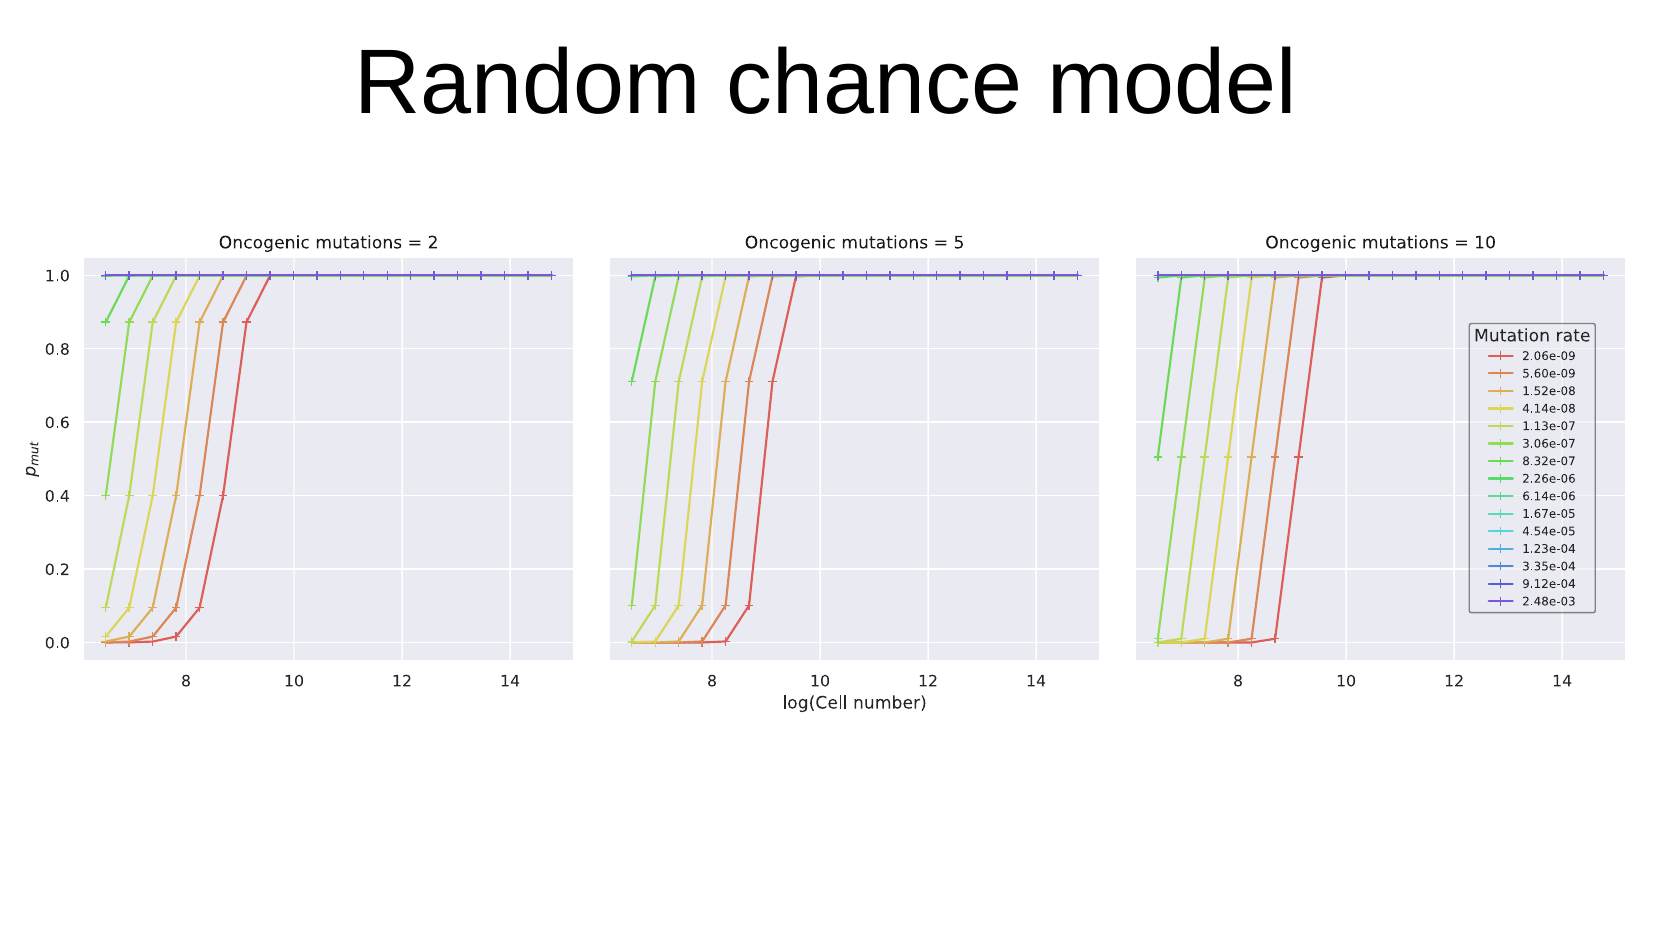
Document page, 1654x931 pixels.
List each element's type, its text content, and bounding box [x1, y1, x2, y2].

picture [0, 214, 1654, 733]
title Random chance model [82, 4, 1571, 160]
